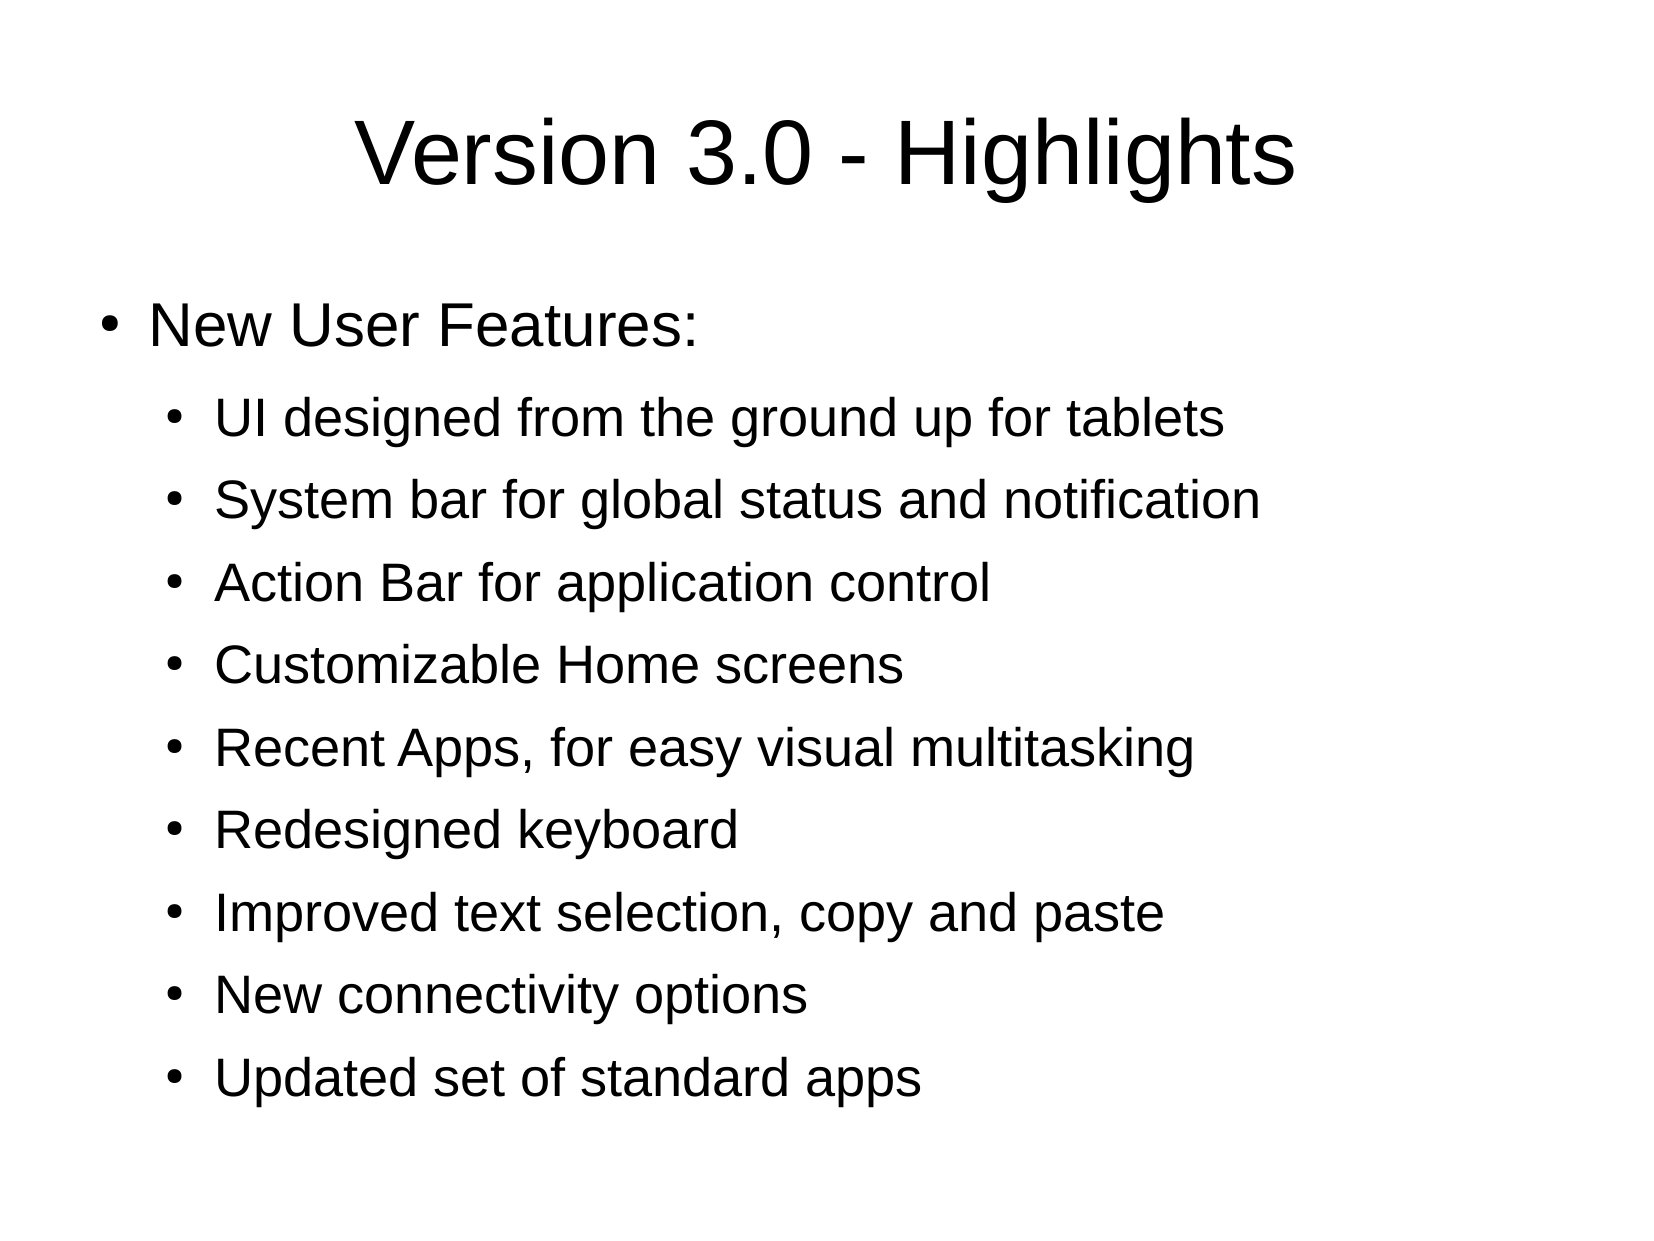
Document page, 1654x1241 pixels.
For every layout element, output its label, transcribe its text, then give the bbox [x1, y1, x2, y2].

title Version 3.0 - Highlights [82, 49, 1571, 257]
list New User Features: UI designed from the ground up for tablets System bar for global status and notification Action Bar for application control Customizable Home screens Recent Apps, for easy visual multitasking Redesigned keyboard Improved text selection, copy and paste New connectivity options Updated set of standard apps [82, 290, 1571, 1109]
